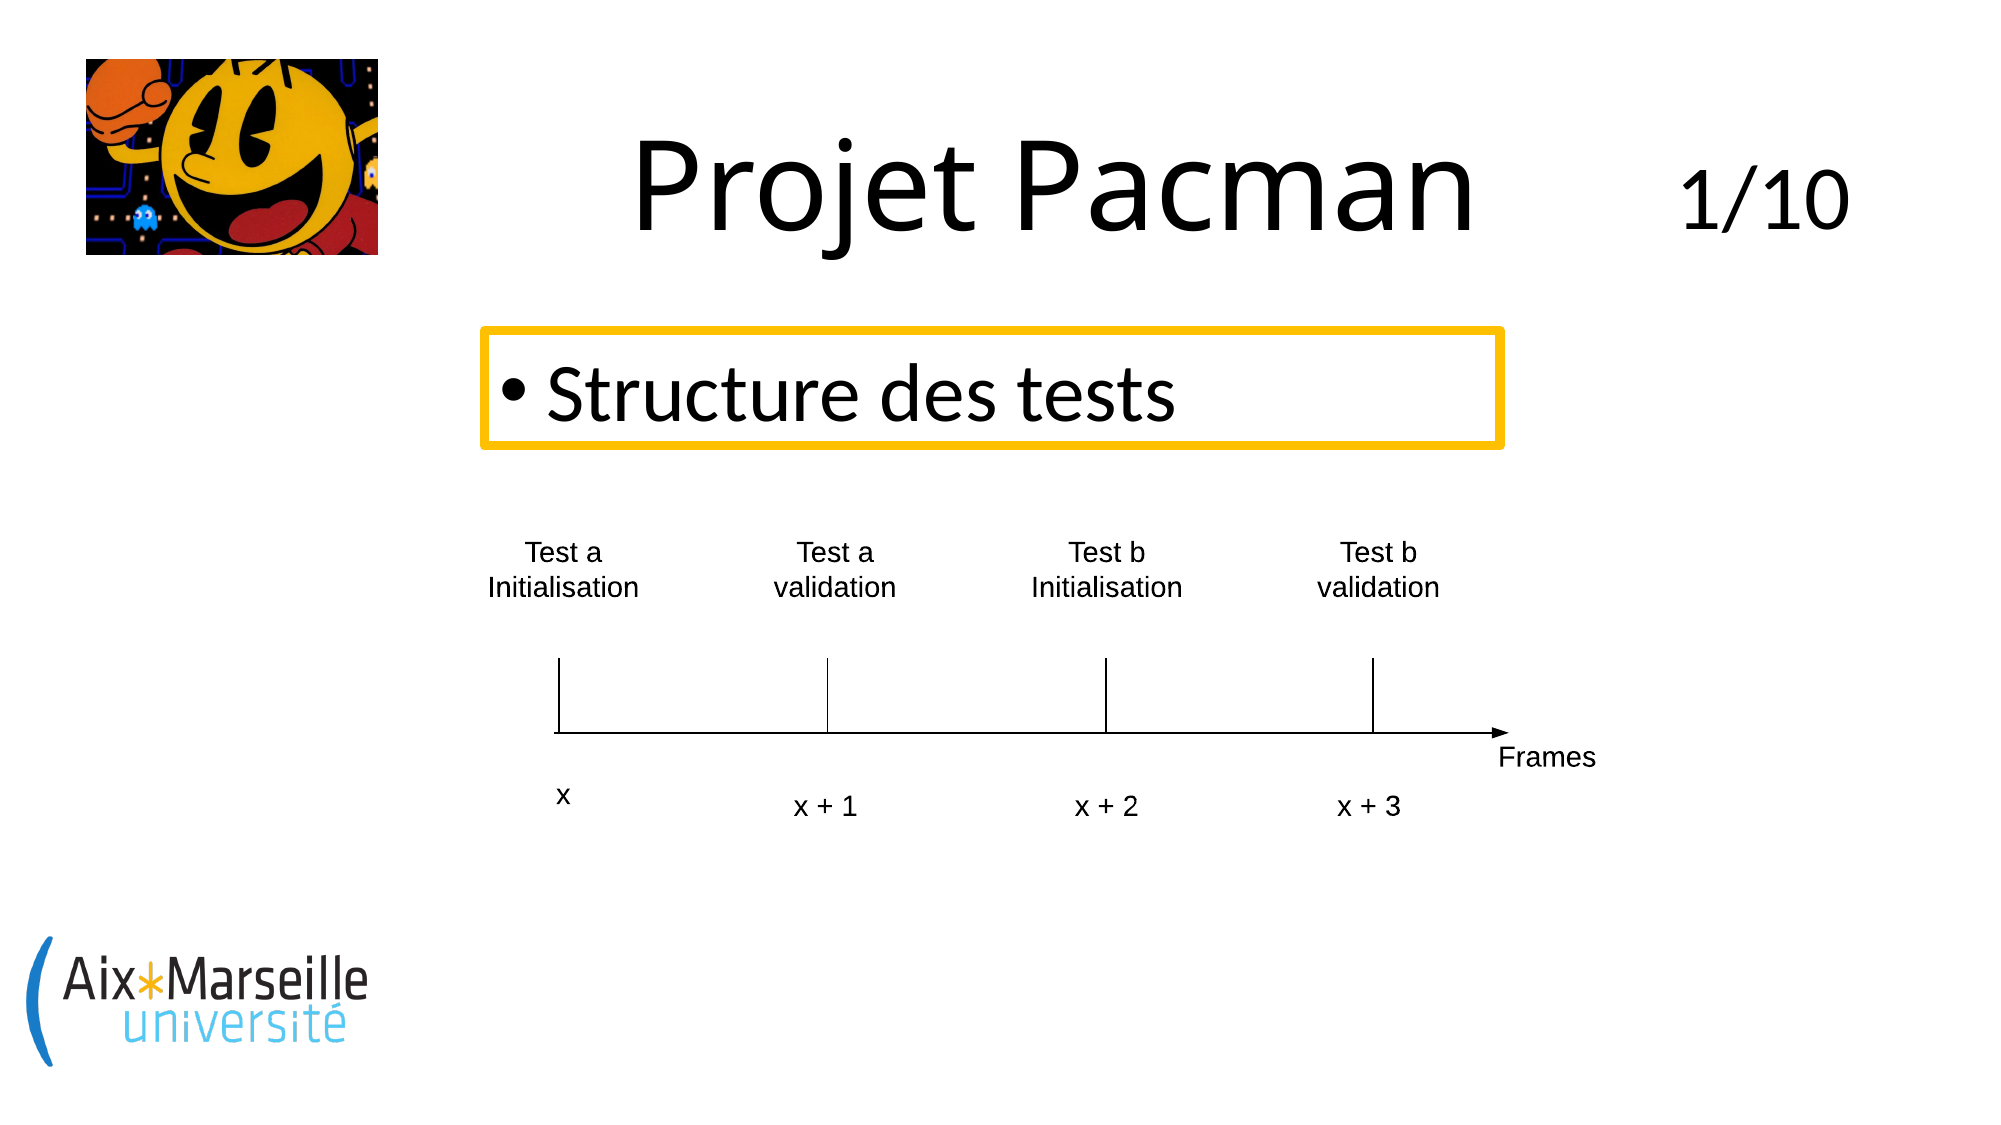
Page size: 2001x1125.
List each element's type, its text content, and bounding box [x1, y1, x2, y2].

picture [86, 59, 378, 255]
text_box Structure des tests [484, 330, 1501, 446]
subtitle 1/10 [1559, 142, 1968, 255]
picture [0, 903, 425, 1096]
title Projet Pacman [465, 73, 1644, 265]
picture [413, 496, 1697, 886]
